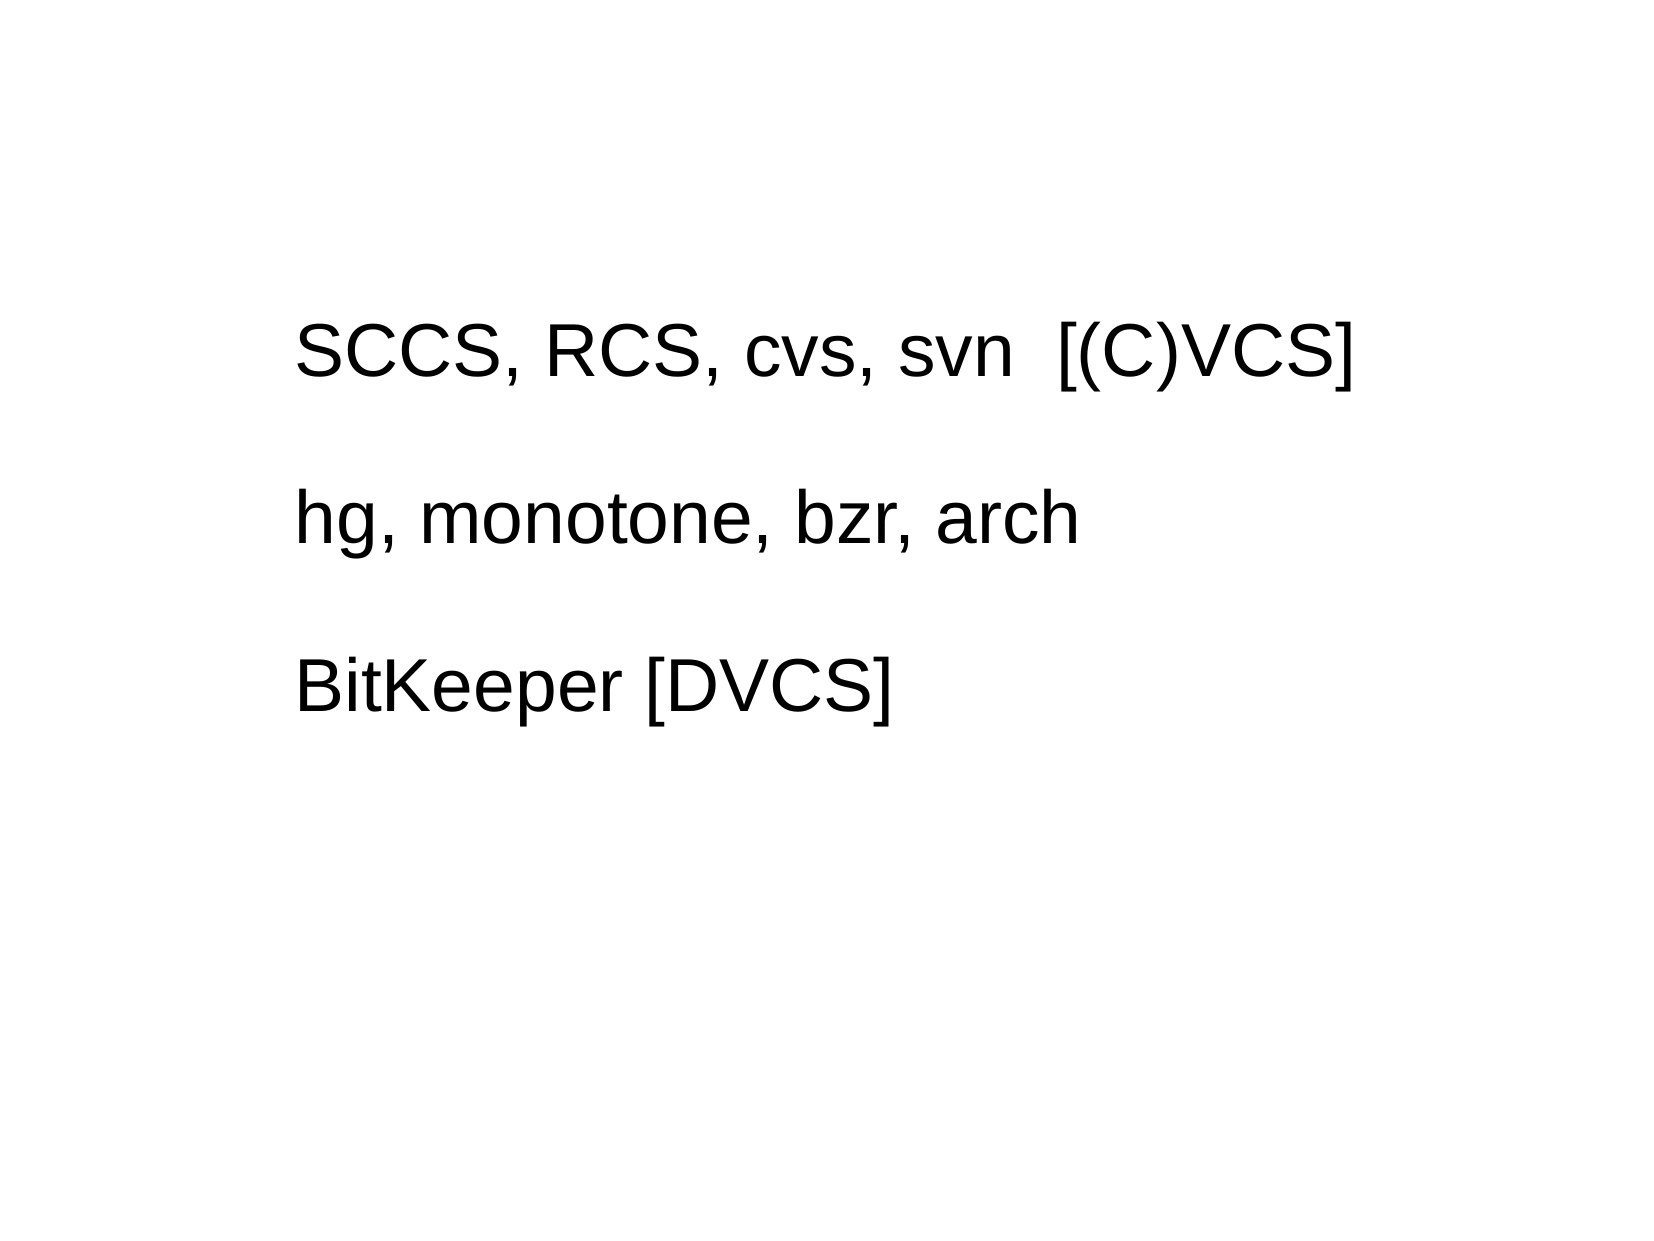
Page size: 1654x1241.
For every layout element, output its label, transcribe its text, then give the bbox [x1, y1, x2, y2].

text_box SCCS, RCS, cvs, svn [(C)VCS] hg, monotone, bzr, arch BitKeeper [DVCS] [279, 216, 1393, 851]
